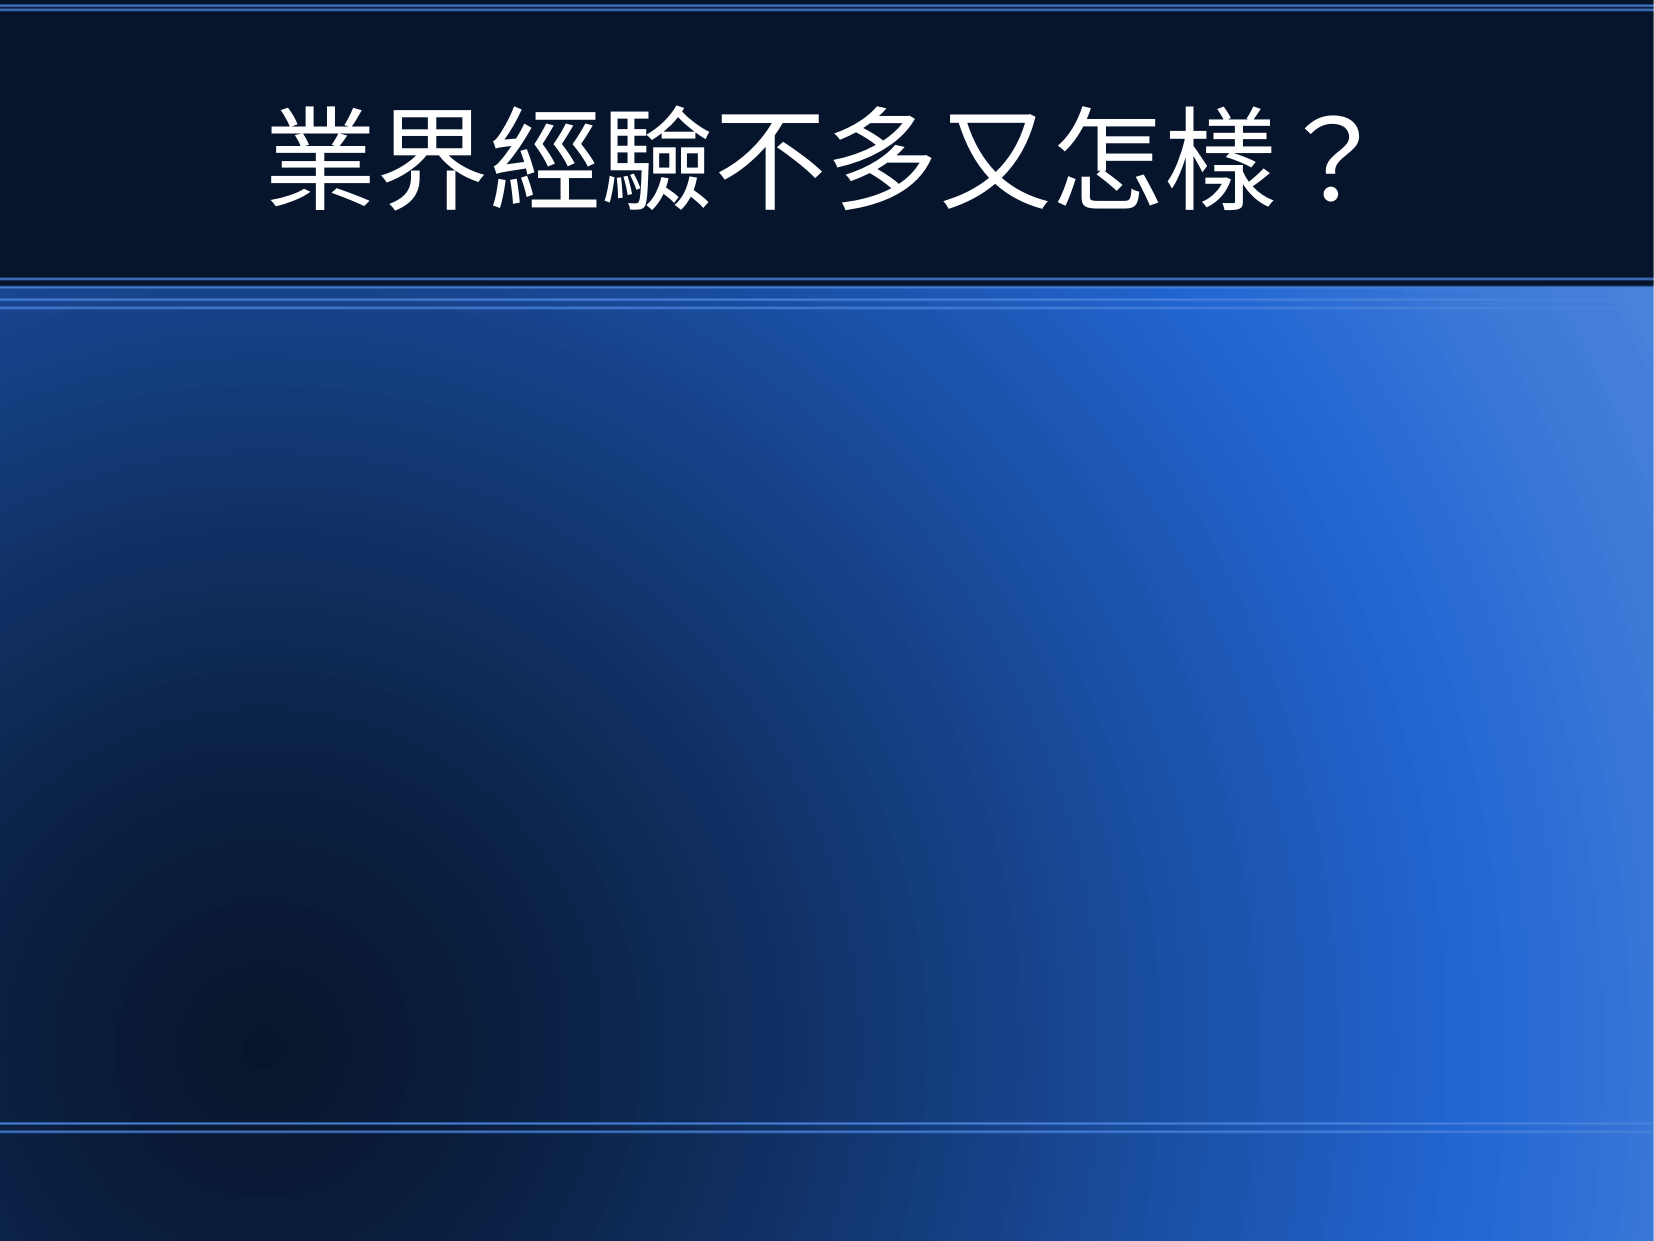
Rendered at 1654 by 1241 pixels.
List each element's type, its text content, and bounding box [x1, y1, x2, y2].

picture [0, 0, 1654, 1241]
title 業界經驗不多又怎樣？ [82, 49, 1571, 257]
